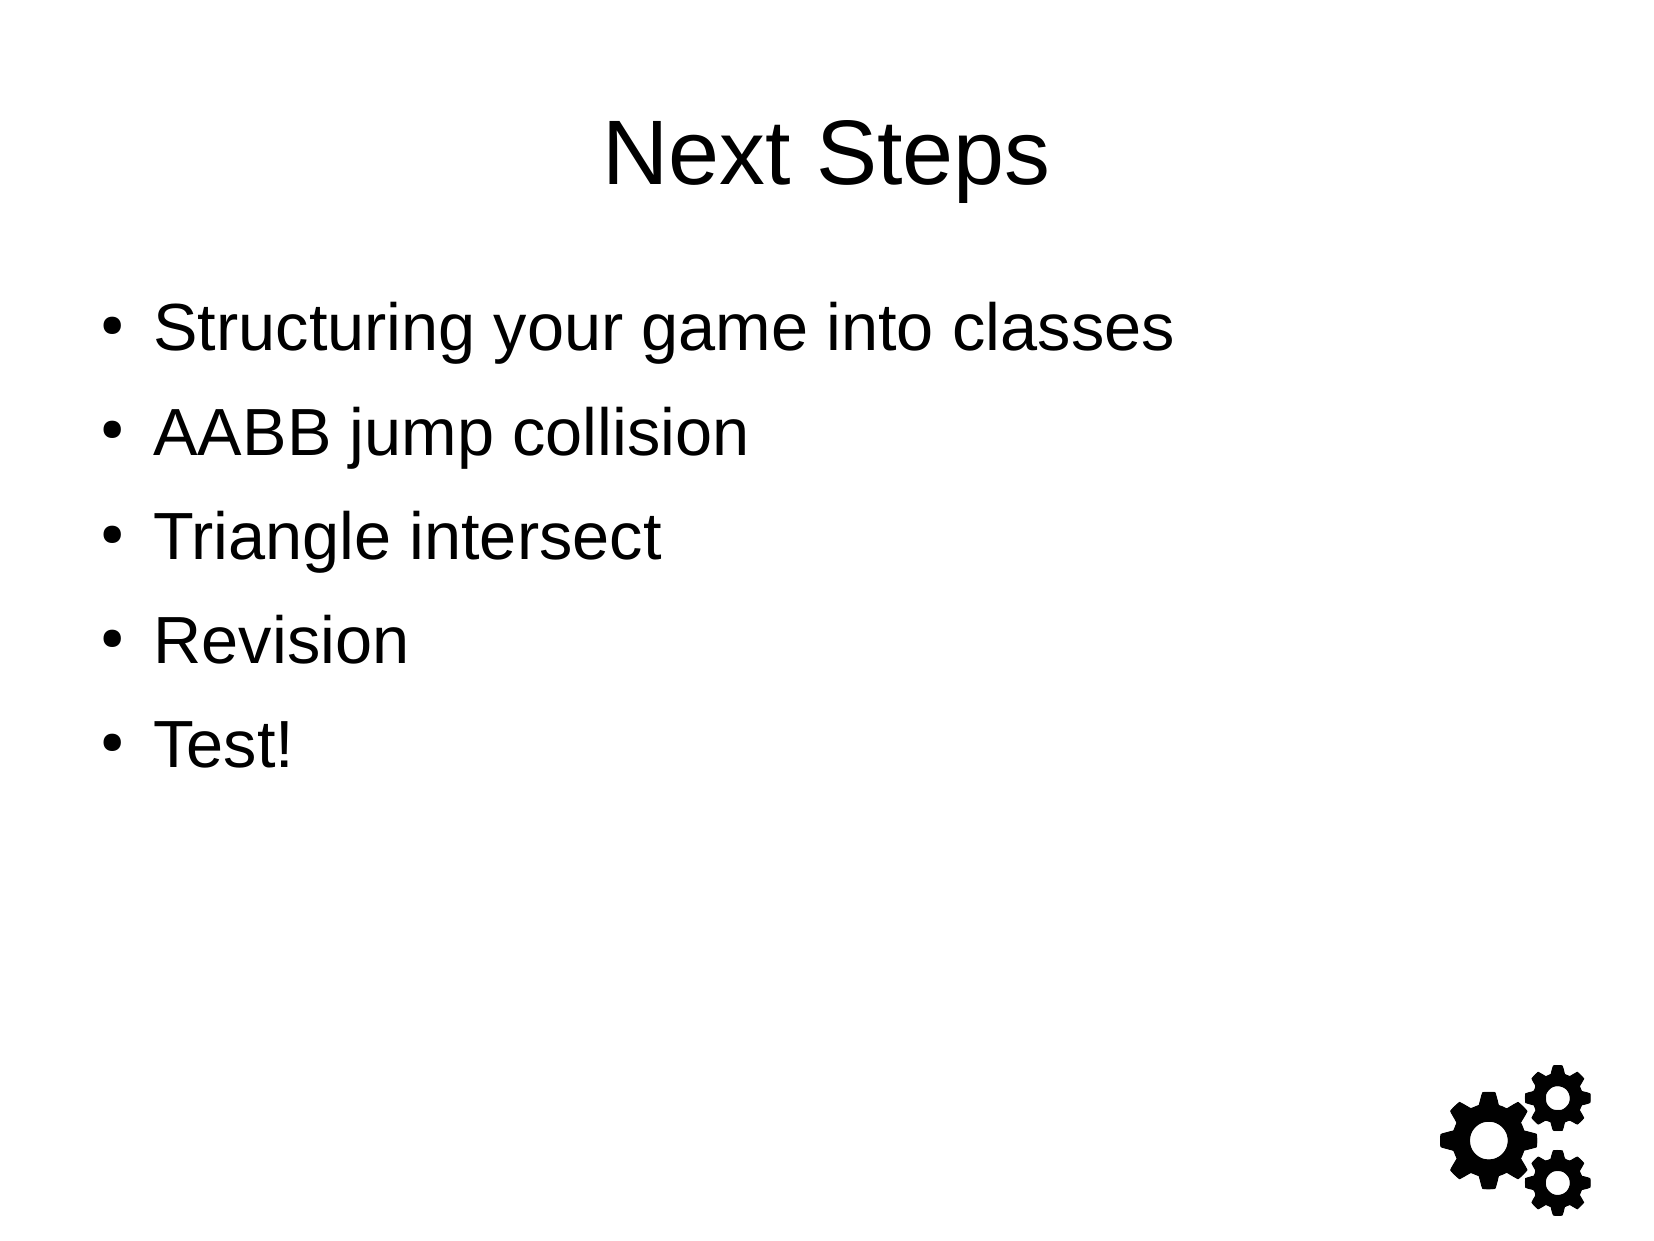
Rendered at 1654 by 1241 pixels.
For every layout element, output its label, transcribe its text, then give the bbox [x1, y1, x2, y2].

title Next Steps [82, 49, 1571, 257]
picture [1440, 1065, 1591, 1216]
list Structuring your game into classes AABB jump collision Triangle intersect Revision Test! [82, 290, 1571, 1010]
